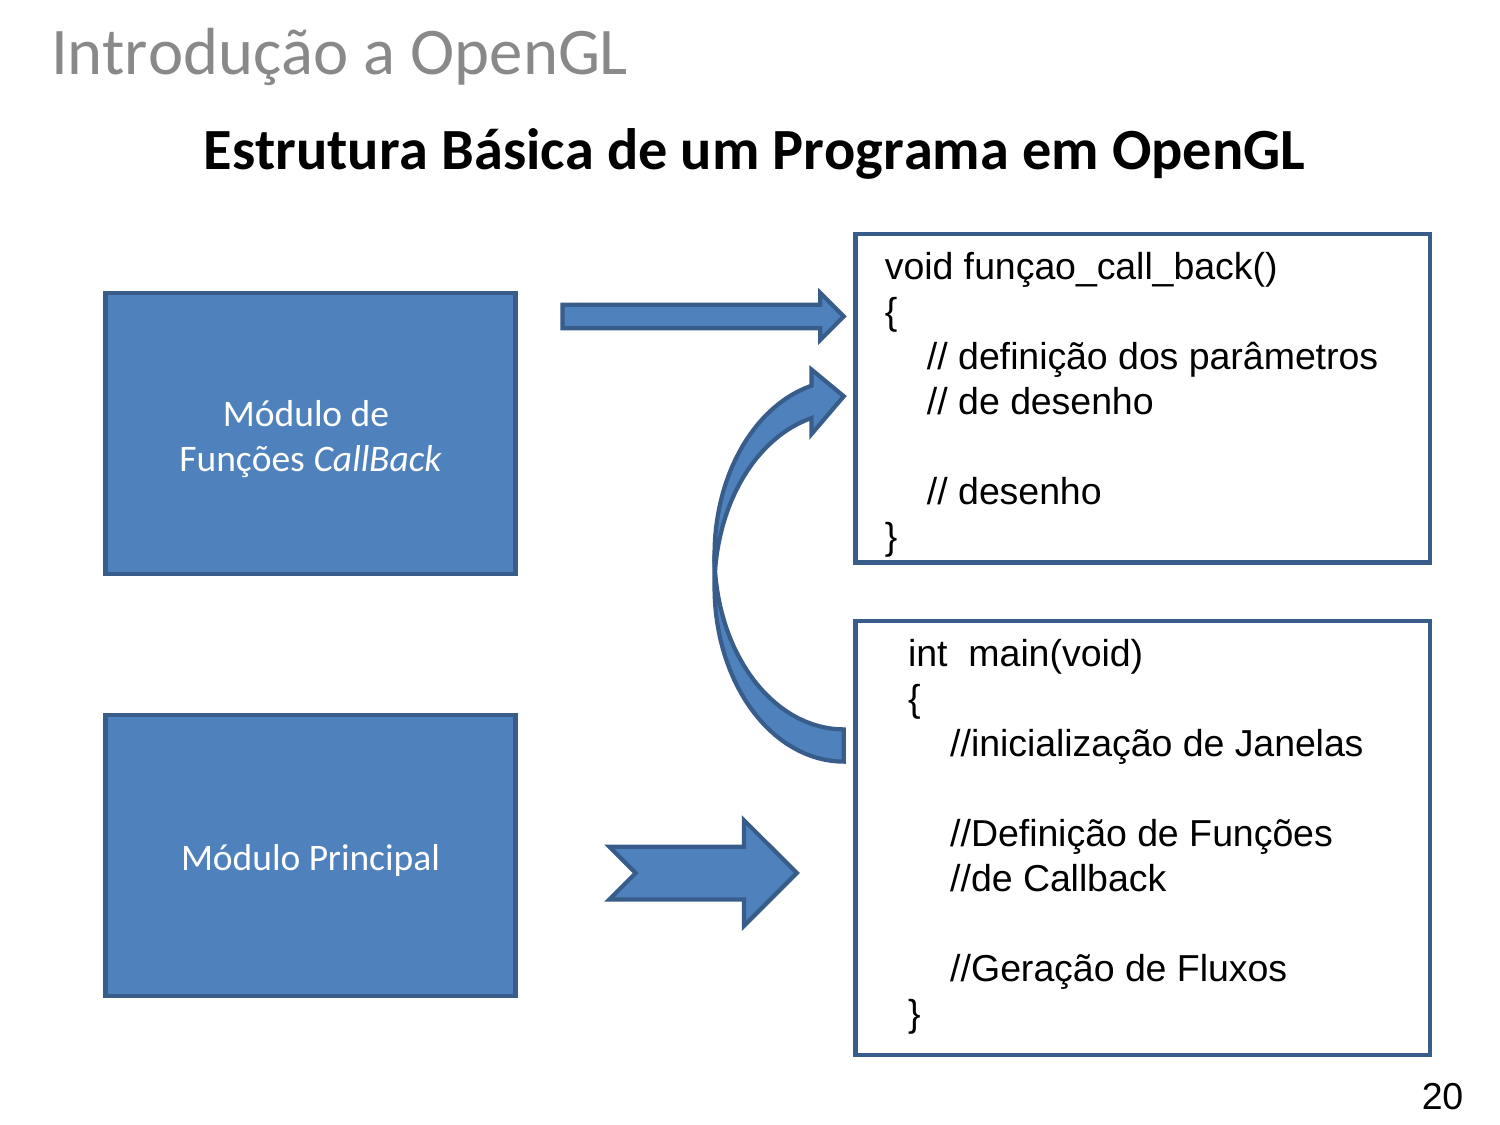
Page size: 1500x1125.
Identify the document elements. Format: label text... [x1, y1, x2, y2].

text_box Módulo Principal [105, 714, 516, 997]
text_box int main(void) { //inicialização de Janelas //Definição de Funções //de Callback //Geração de Fluxos } [893, 623, 1379, 1042]
text_box Introdução a OpenGL [0, 0, 680, 175]
text_box Módulo de Funções CallBack [105, 292, 516, 575]
text_box [562, 292, 844, 340]
text_box 20 [1407, 1064, 1479, 1125]
text_box [609, 820, 797, 926]
text_box [714, 369, 844, 762]
title Estrutura Básica de um Programa em OpenGL [117, 68, 1393, 224]
text_box void funçao_call_back() { // definição dos parâmetros // de desenho // desenho } [870, 234, 1394, 565]
